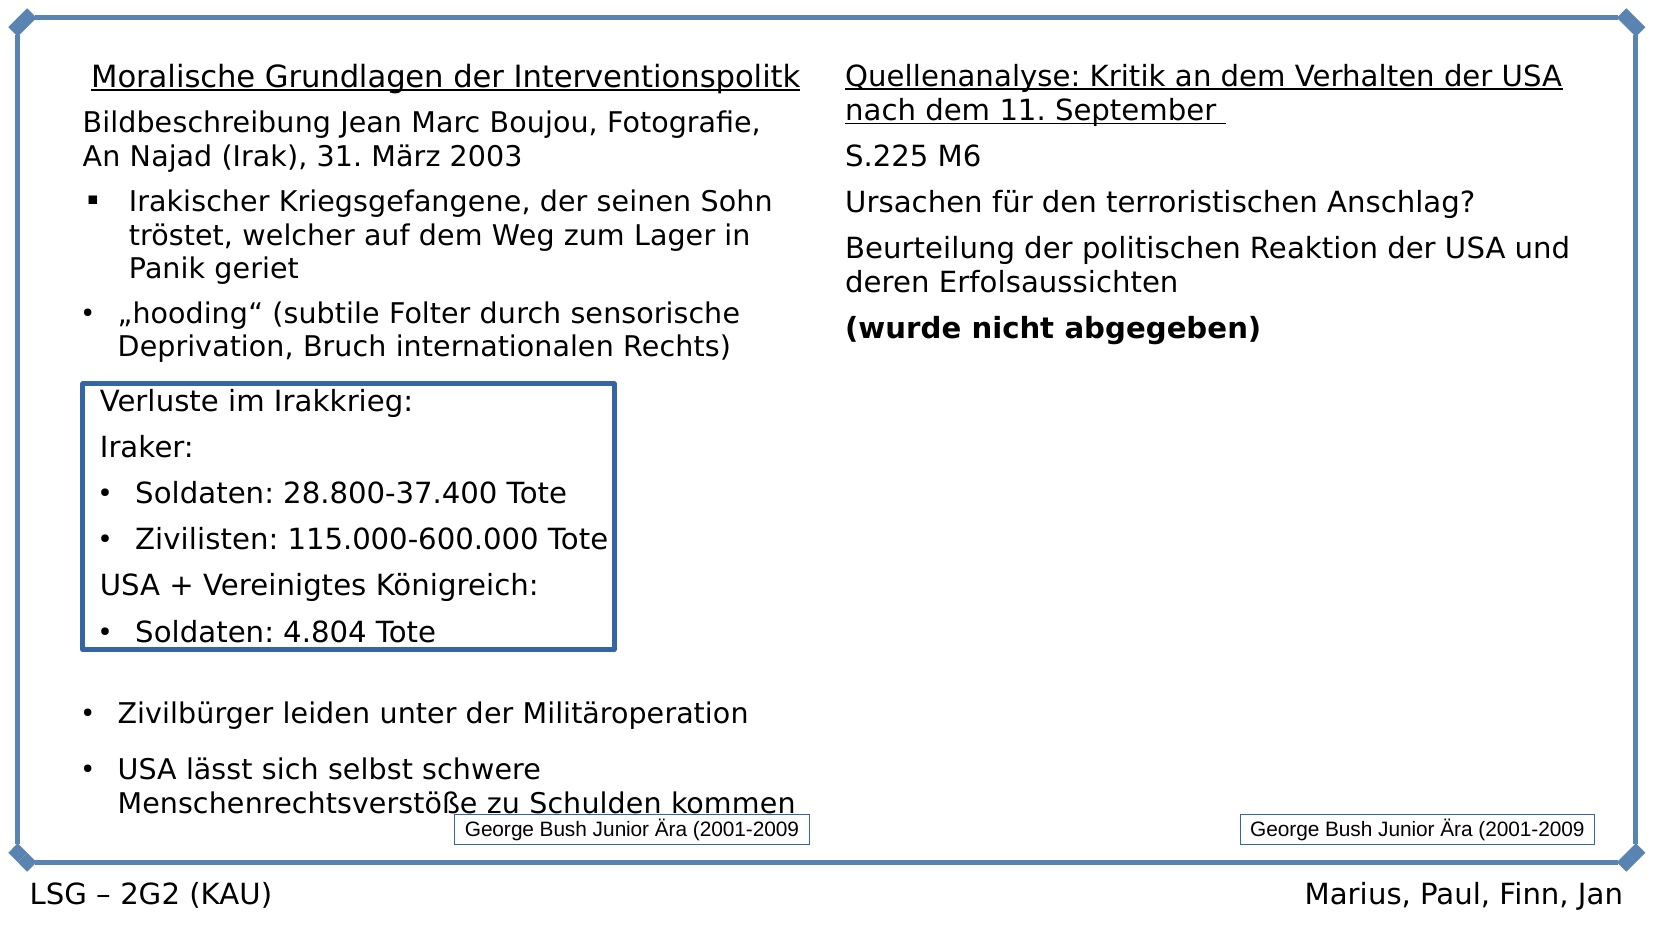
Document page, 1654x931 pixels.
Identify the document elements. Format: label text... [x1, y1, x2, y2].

text_box George Bush Junior Ära (2001-2009 [454, 814, 810, 845]
text_box Verluste im Irakkrieg: Iraker: Soldaten: 28.800-37.400 Tote Zivilisten: 115.000-600.000 Tote USA + Vereinigtes Königreich: Soldaten: 4.804 Tote [82, 383, 615, 650]
text_box George Bush Junior Ära (2001-2009 [1240, 814, 1595, 845]
list Quellenanalyse: Kritik an dem Verhalten der USA nach dem 11. September S.225 M6 Ursachen für den terroristischen Anschlag? Beurteilung der politischen Reaktion der USA und deren Erfolsaussichten (wurde nicht abgegeben) [845, 59, 1572, 827]
list Moralische Grundlagen der Interventionspolitk Bildbeschreibung Jean Marc Boujou, Fotografie, An Najad (Irak), 31. März 2003 Irakischer Kriegsgefangene, der seinen Sohn tröstet, welcher auf dem Weg zum Lager in Panik geriet „hooding“ (subtile Folter durch sensorische Deprivation, Bruch internationalen Rechts) Zivilbürger leiden unter der Militäroperation USA lässt sich selbst schwere Menschenrechtsverstöße zu Schulden kommen [82, 59, 809, 827]
